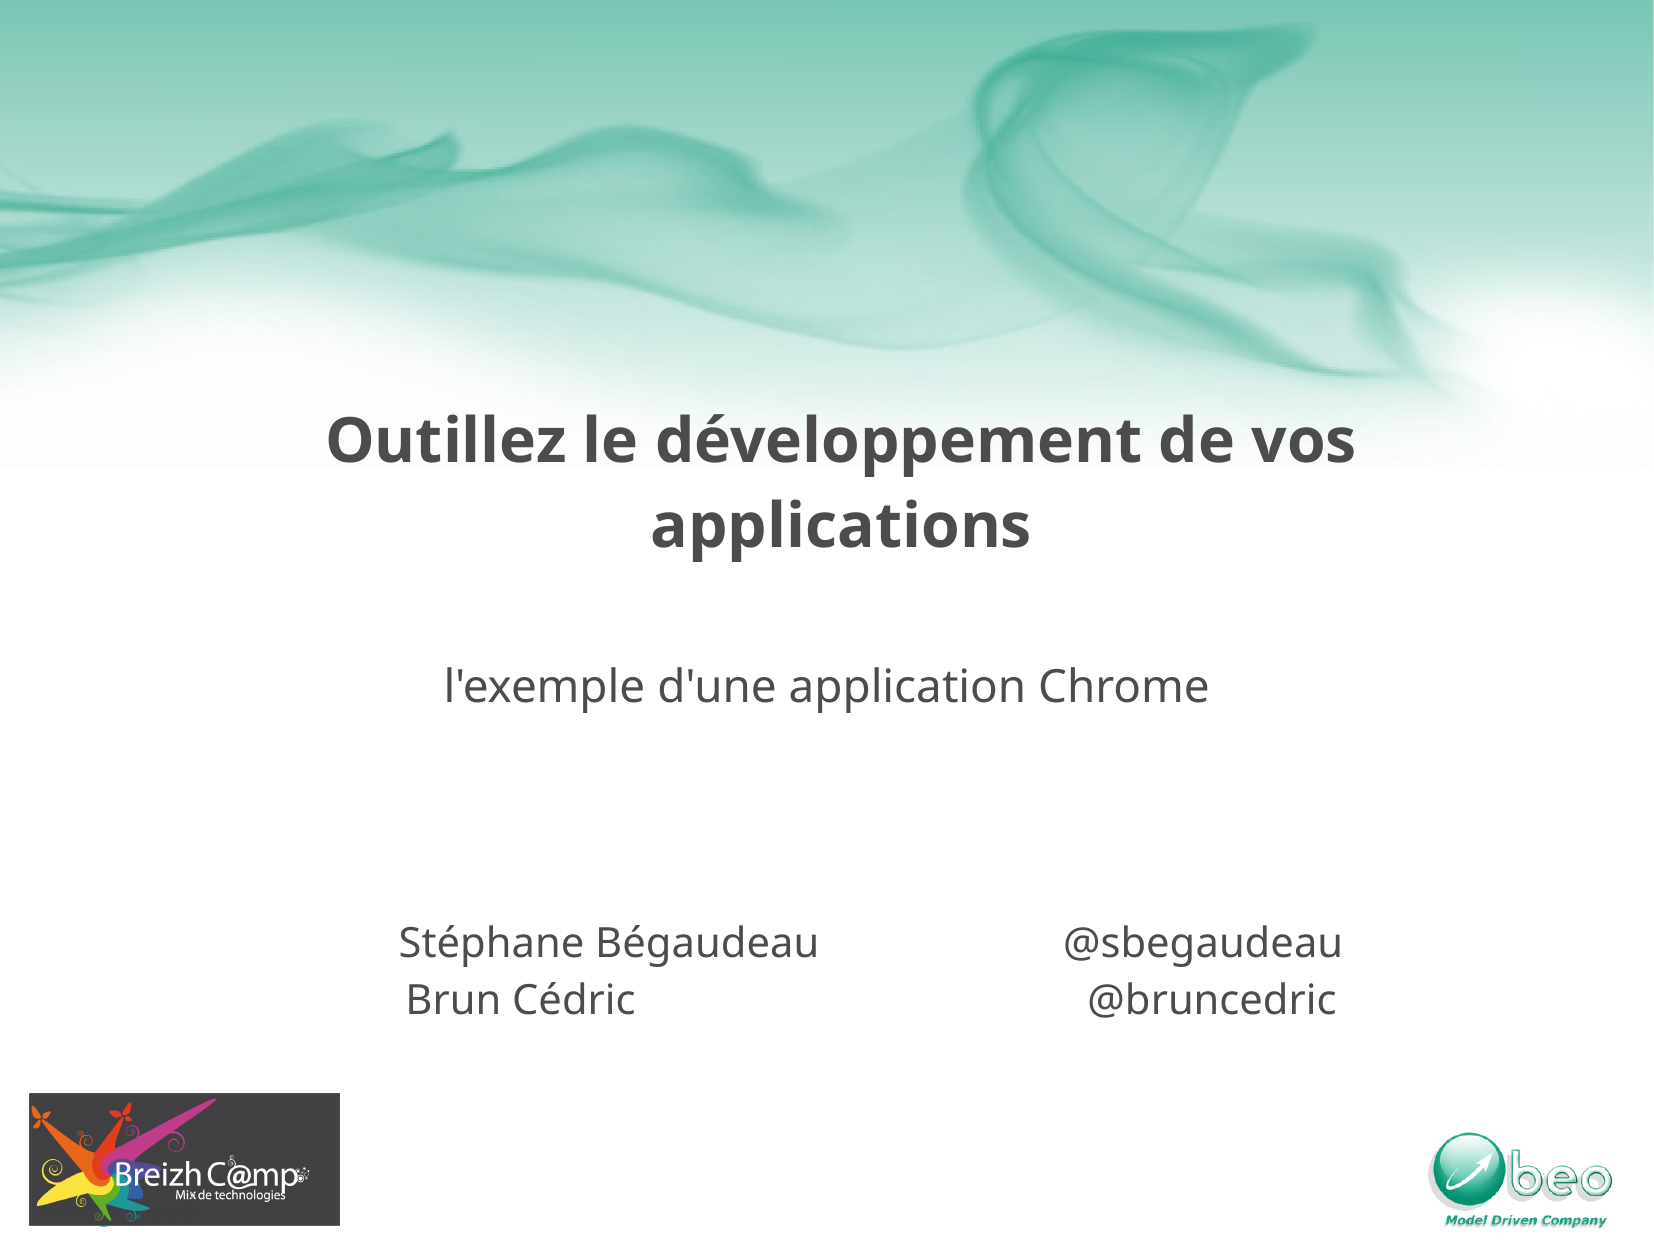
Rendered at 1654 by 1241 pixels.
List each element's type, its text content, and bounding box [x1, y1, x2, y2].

text_box Outillez le développement de vos applications [191, 384, 1492, 576]
picture [0, 1093, 1654, 1241]
text_box Stéphane Bégaudeau @sbegaudeau Brun Cédric @bruncedric [280, 915, 1462, 1024]
text_box l'exemple d'une application Chrome [29, 651, 1625, 718]
picture [0, 0, 1654, 469]
